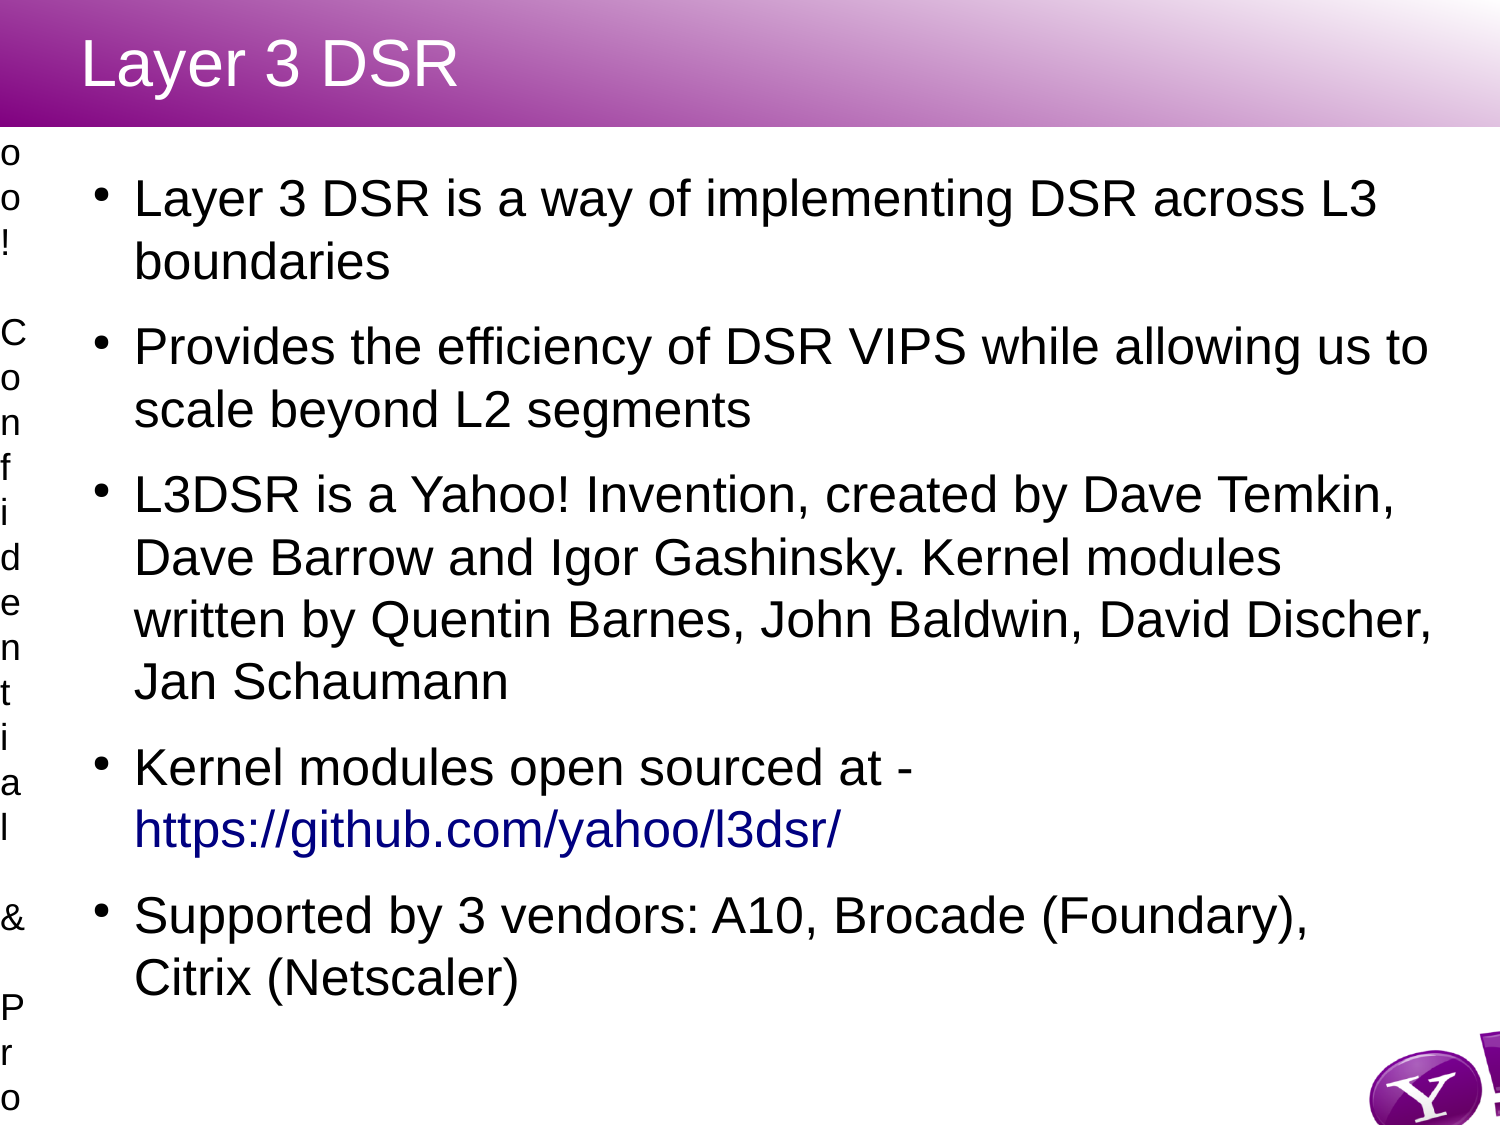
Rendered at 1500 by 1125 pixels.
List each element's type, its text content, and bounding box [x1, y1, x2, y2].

picture [1366, 1027, 1500, 1125]
title Layer 3 DSR [0, 0, 1500, 127]
list Layer 3 DSR is a way of implementing DSR across L3 boundaries Provides the efficiency of DSR VIPS while allowing us to scale beyond L2 segments L3DSR is a Yahoo! Invention, created by Dave Temkin, Dave Barrow and Igor Gashinsky. Kernel modules written by Quentin Barnes, John Baldwin, David Discher, Jan Schaumann Kernel modules open sourced at - https://github.com/yahoo/l3dsr/ Supported by 3 vendors: A10, Brocade (Foundary), Citrix (Netscaler) [78, 164, 1438, 1015]
